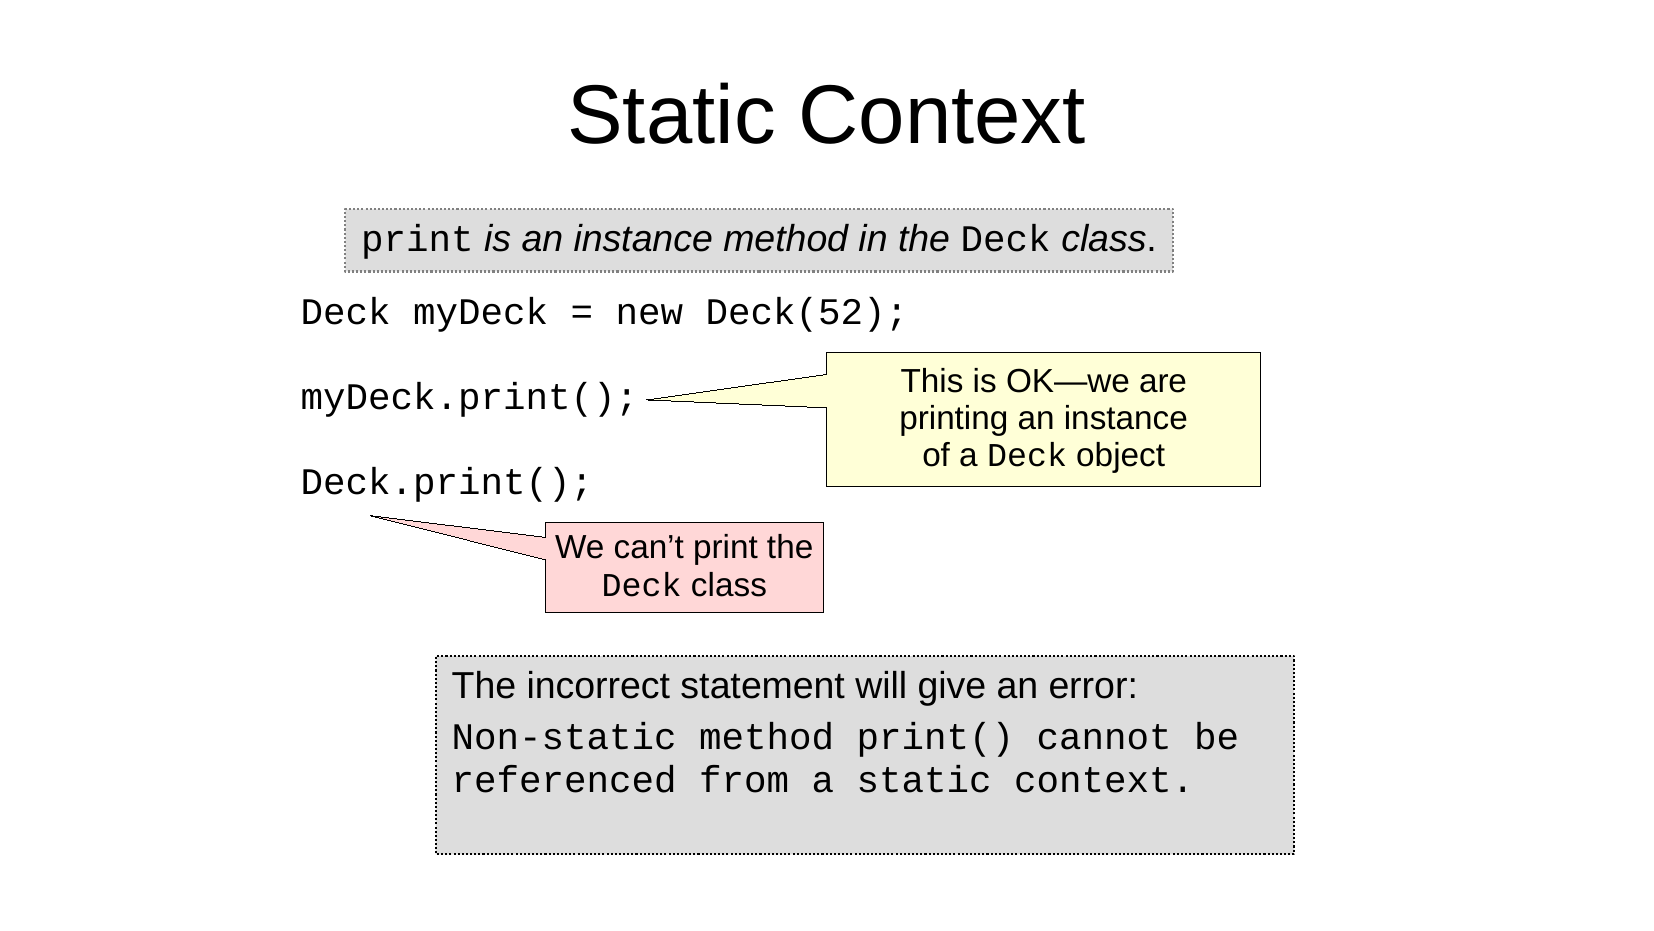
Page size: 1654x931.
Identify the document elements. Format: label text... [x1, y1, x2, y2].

title Static Context [82, 37, 1571, 193]
text_box The incorrect statement will give an error: Non-static method print() cannot be referenced from a static context. [435, 656, 1294, 855]
text_box This is OK—we are printing an instance of a Deck object [646, 352, 1261, 487]
text_box We can’t print the Deck class [370, 515, 824, 613]
text_box print is an instance method in the Deck class. [345, 209, 1173, 272]
text_box Deck myDeck = new Deck(52); myDeck.print(); Deck.print(); [285, 285, 924, 514]
